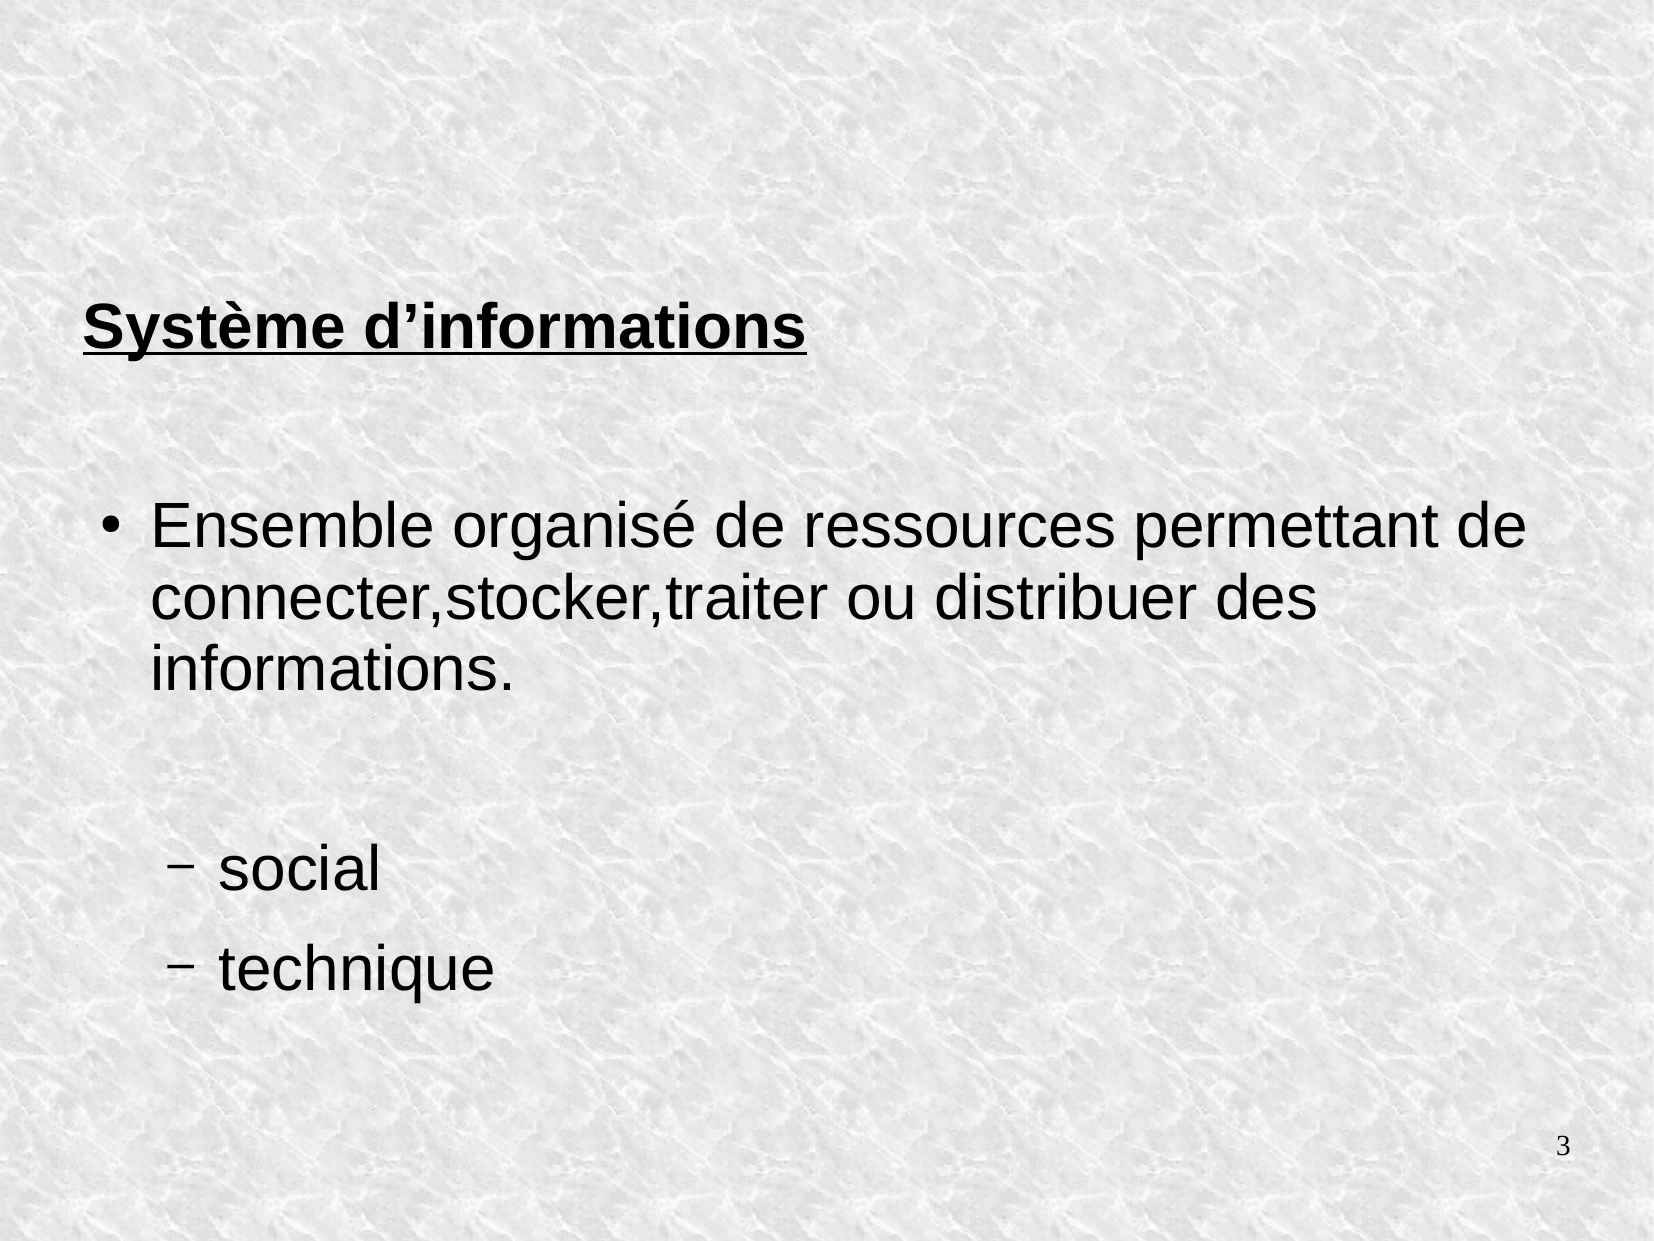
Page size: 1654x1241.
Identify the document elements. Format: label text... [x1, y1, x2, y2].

list Système d’informations Ensemble organisé de ressources permettant de connecter,stocker,traiter ou distribuer des informations. social technique [82, 290, 1571, 1010]
picture [0, 0, 1654, 1241]
